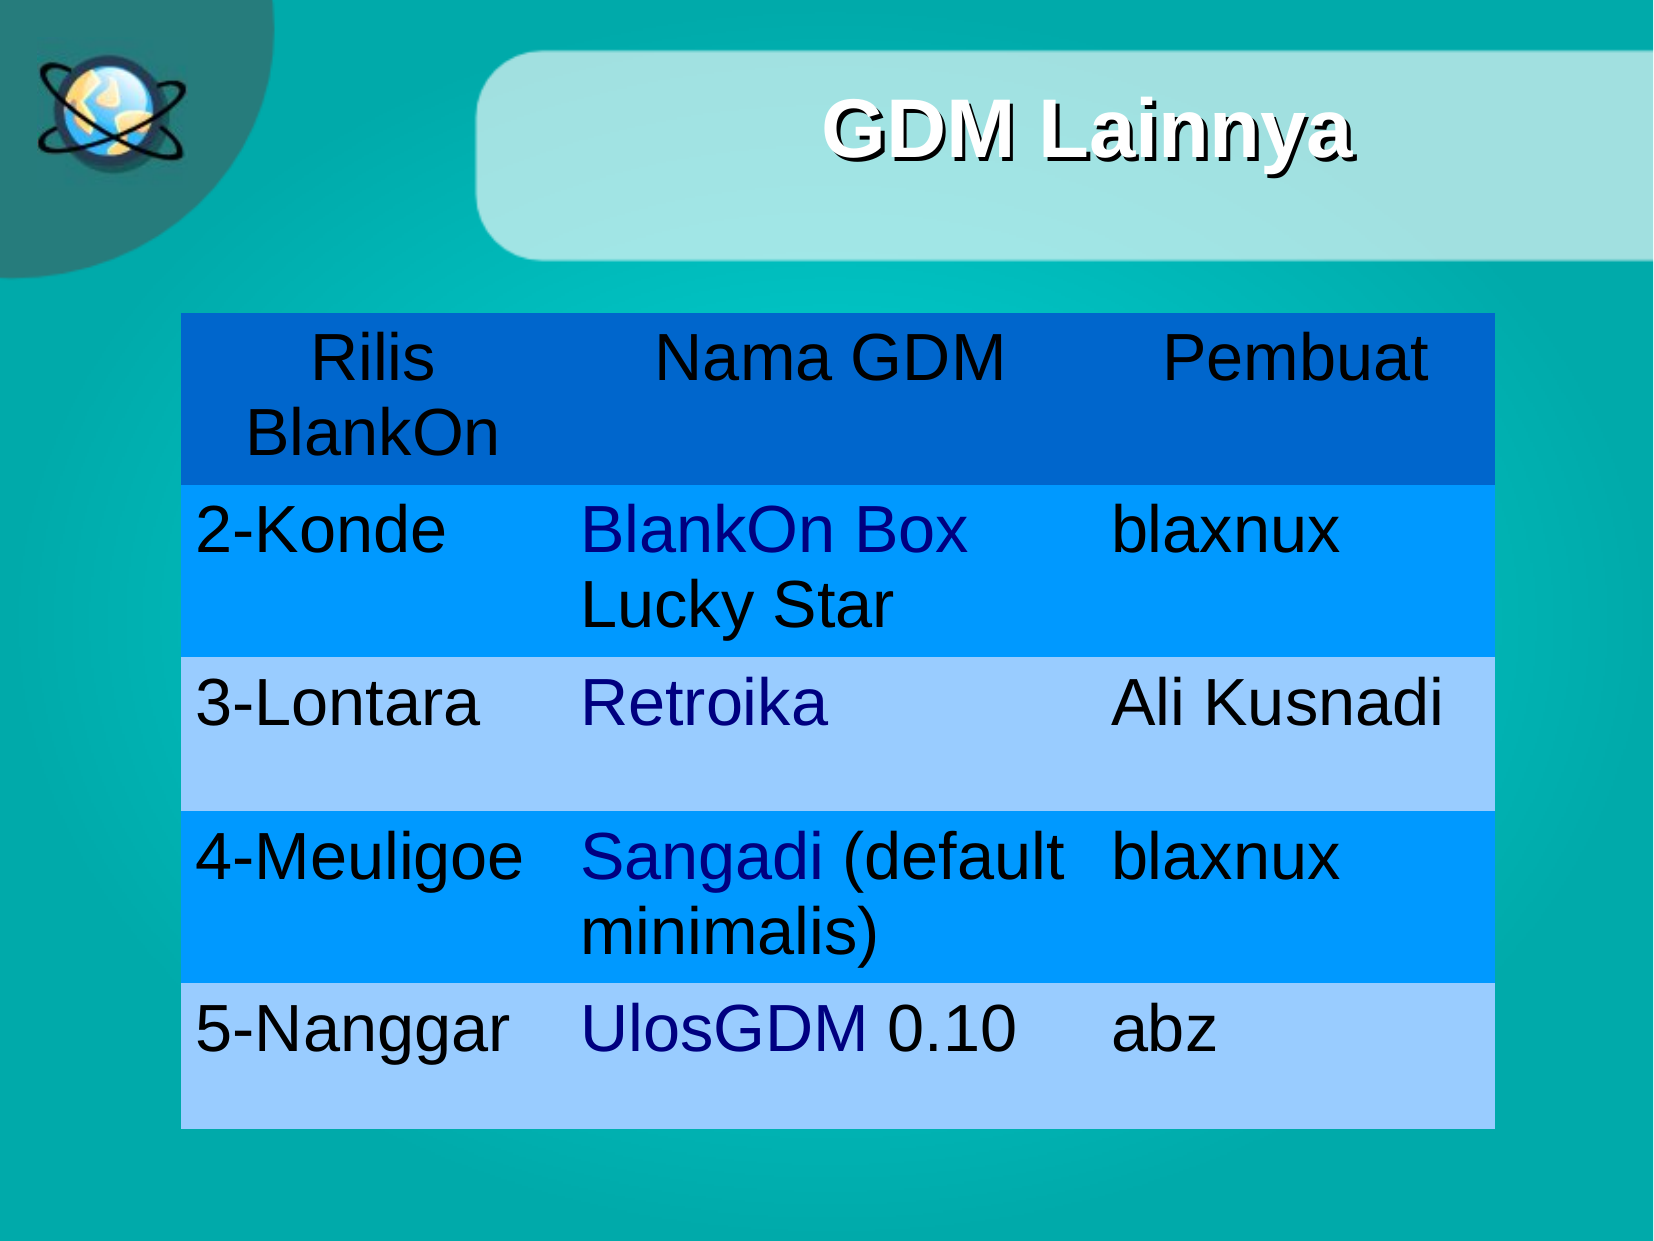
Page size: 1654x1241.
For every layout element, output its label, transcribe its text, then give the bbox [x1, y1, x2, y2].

table_cell Ali Kusnadi [1096, 657, 1495, 811]
table_cell blaxnux [1096, 485, 1495, 657]
table_cell Sangadi (default minimalis) [565, 811, 1096, 983]
table_cell BlankOn Box Lucky Star [565, 485, 1096, 657]
table_cell 3-Lontara [181, 657, 565, 811]
table_cell 5-Nanggar [181, 983, 565, 1129]
table_cell 2-Konde [181, 485, 565, 657]
table_header Rilis BlankOn [181, 313, 565, 485]
table_cell UlosGDM 0.10 [565, 983, 1096, 1129]
table_cell abz [1096, 983, 1495, 1129]
text_box GDM Lainnya [524, 75, 1650, 226]
table_cell blaxnux [1096, 811, 1495, 983]
table_cell Retroika [565, 657, 1096, 811]
table_header Pembuat [1096, 313, 1495, 485]
table_cell 4-Meuligoe [181, 811, 565, 983]
picture [0, 0, 1654, 1241]
table_header Nama GDM [565, 313, 1096, 485]
